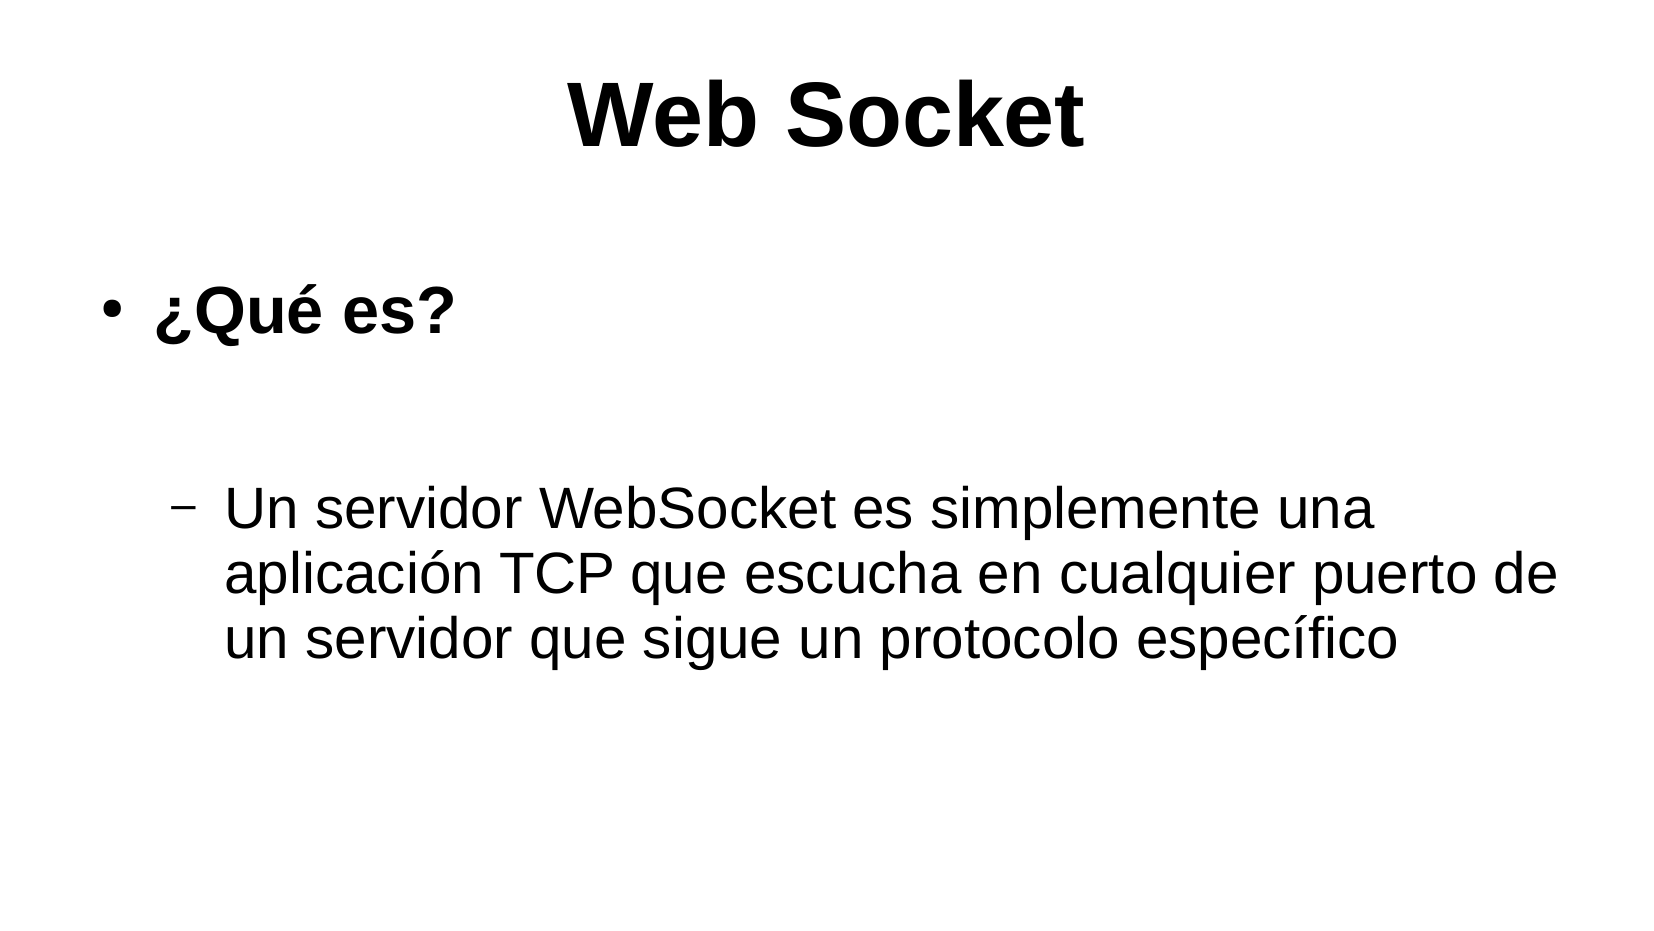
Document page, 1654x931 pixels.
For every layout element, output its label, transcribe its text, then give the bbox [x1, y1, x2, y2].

title Web Socket [82, 37, 1571, 169]
list ¿Qué es? Un servidor WebSocket es simplemente una aplicación TCP que escucha en cualquier puerto de un servidor que sigue un protocolo específico [82, 169, 1571, 709]
